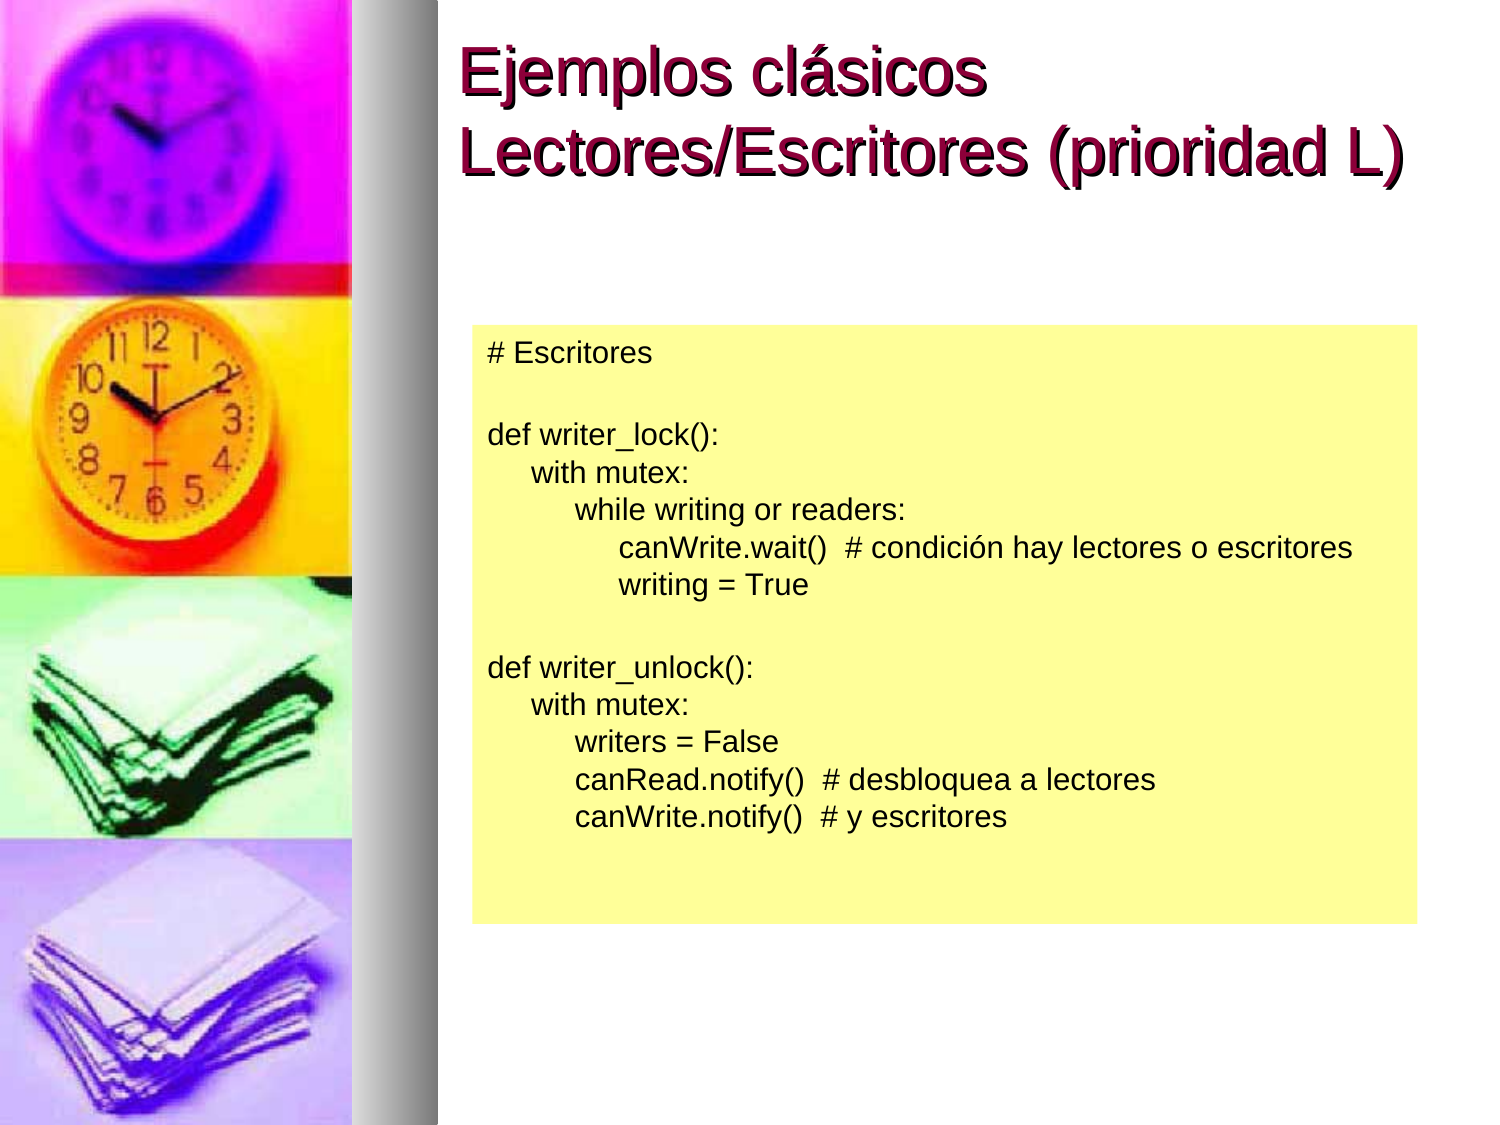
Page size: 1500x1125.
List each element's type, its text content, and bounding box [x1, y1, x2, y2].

title Ejemplos clásicos Lectores/Escritores (prioridad L) [442, 6, 1493, 207]
picture [0, 0, 352, 1125]
text_box # Escritores def writer_lock(): with mutex: while writing or readers: canWrite.wait() # condición hay lectores o escritores writing = True def writer_unlock(): with mutex: writers = False canRead.notify() # desbloquea a lectores canWrite.notify() # y escritores [472, 324, 1418, 924]
